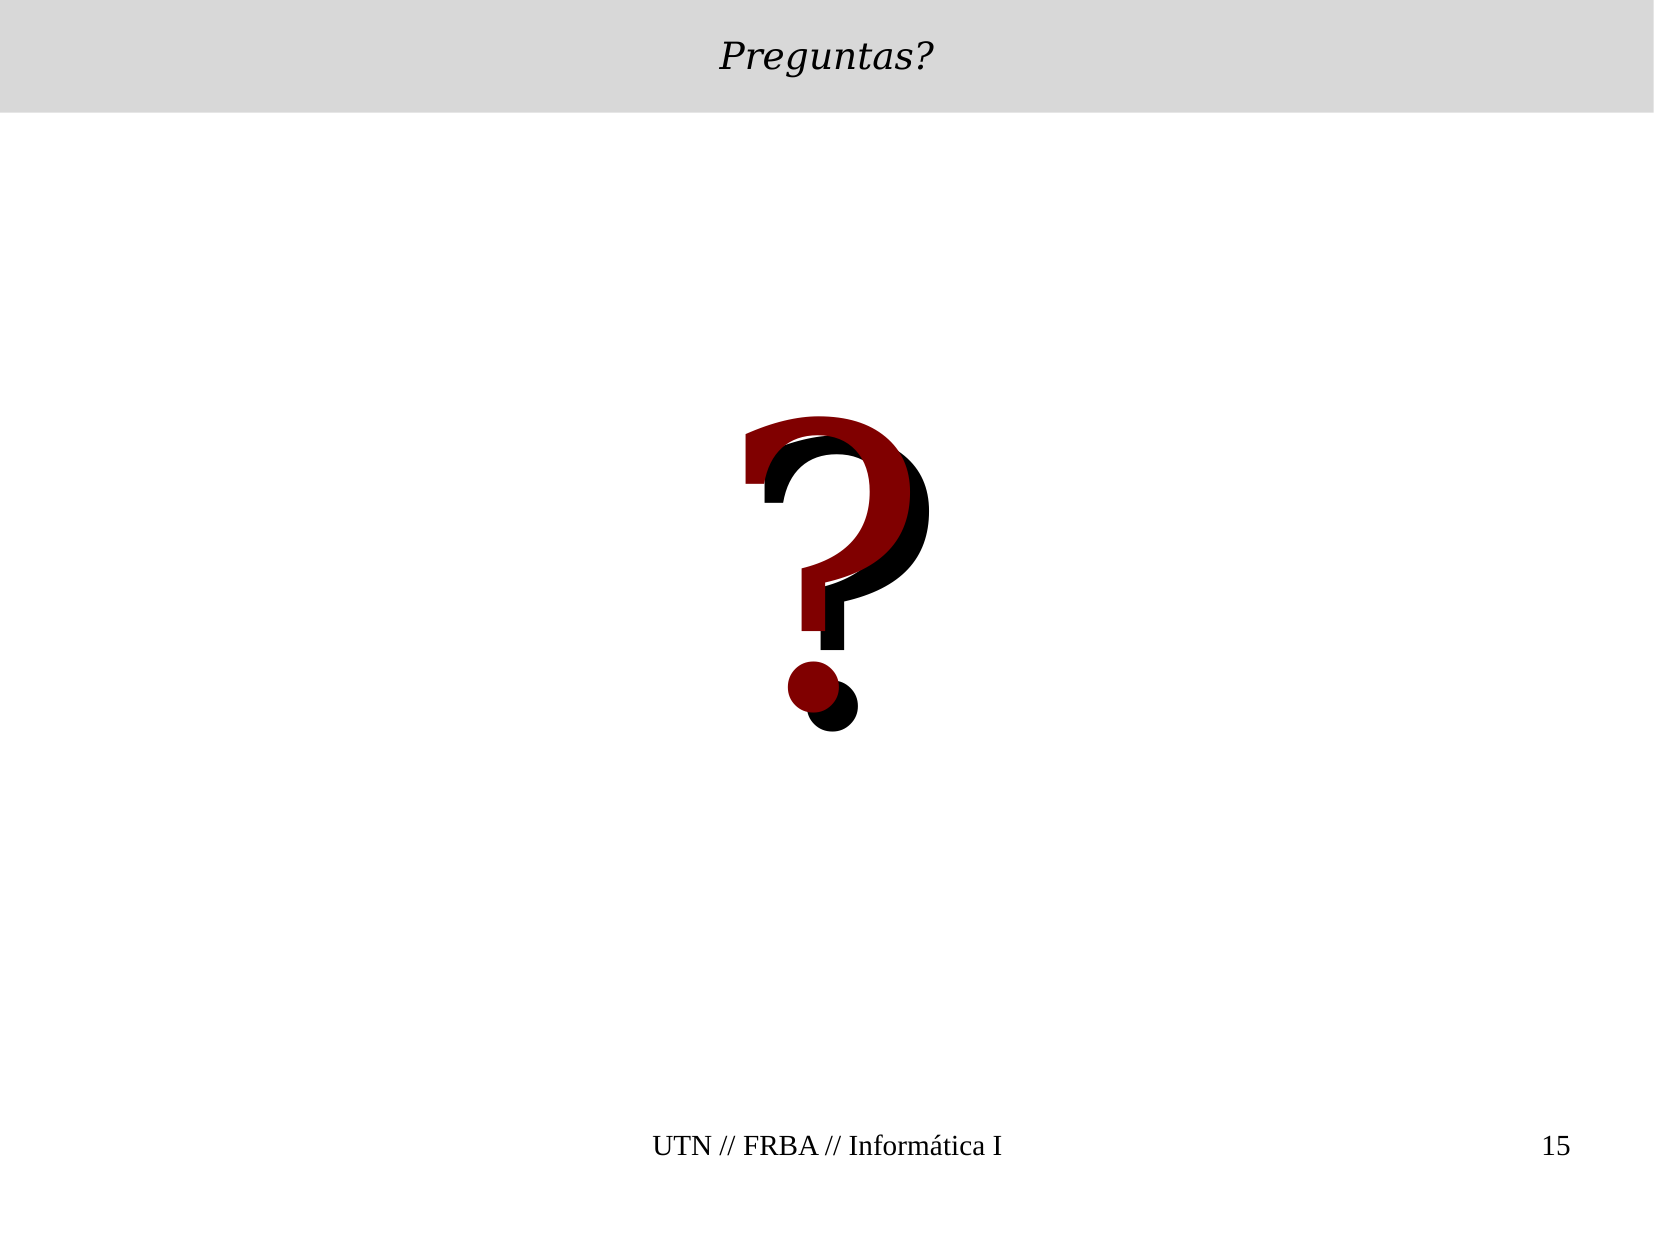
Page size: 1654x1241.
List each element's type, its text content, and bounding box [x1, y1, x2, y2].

text_box Preguntas? [0, 0, 1654, 113]
text_box ? [484, 336, 1166, 807]
